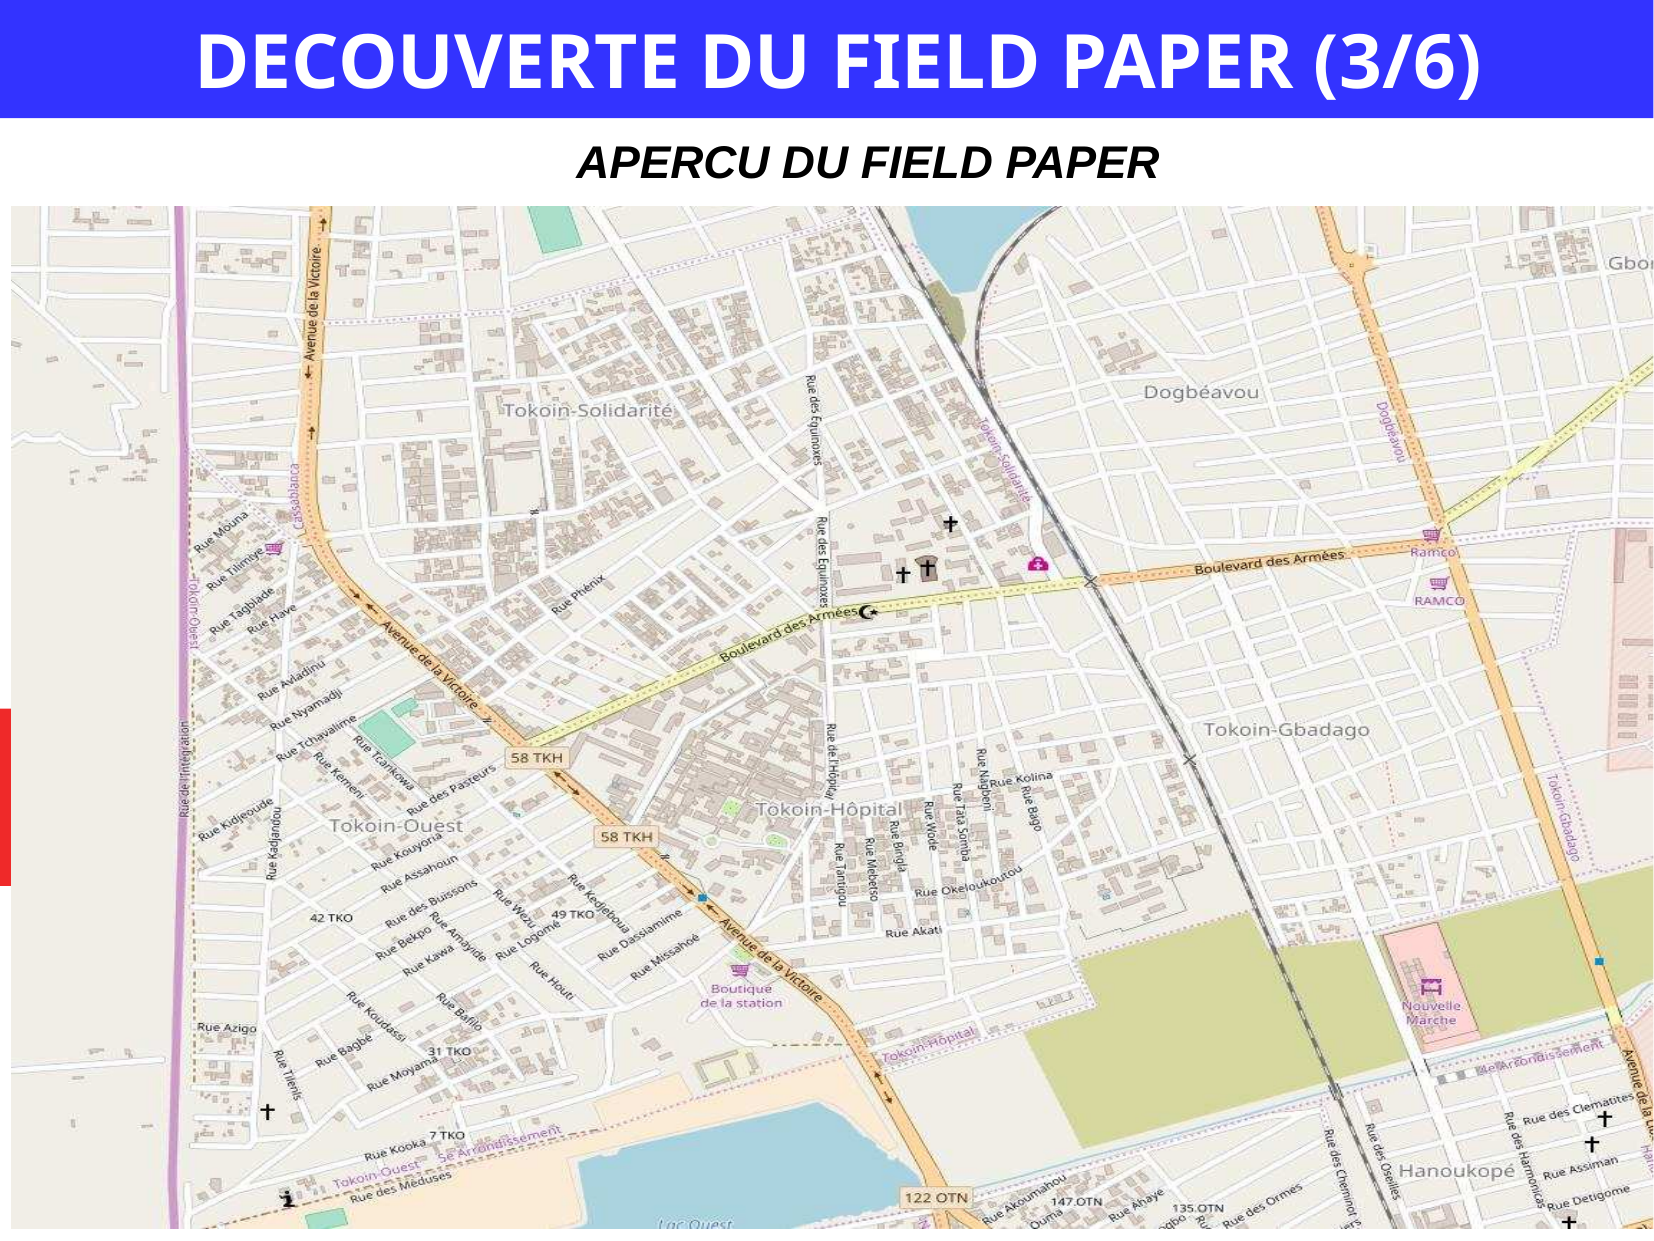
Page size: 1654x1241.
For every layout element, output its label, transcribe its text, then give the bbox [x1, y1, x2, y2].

text_box APERCU DU FIELD PAPER [212, 129, 1524, 197]
title DECOUVERTE DU FIELD PAPER (3/6) [0, 0, 1654, 119]
picture [11, 206, 1654, 1229]
